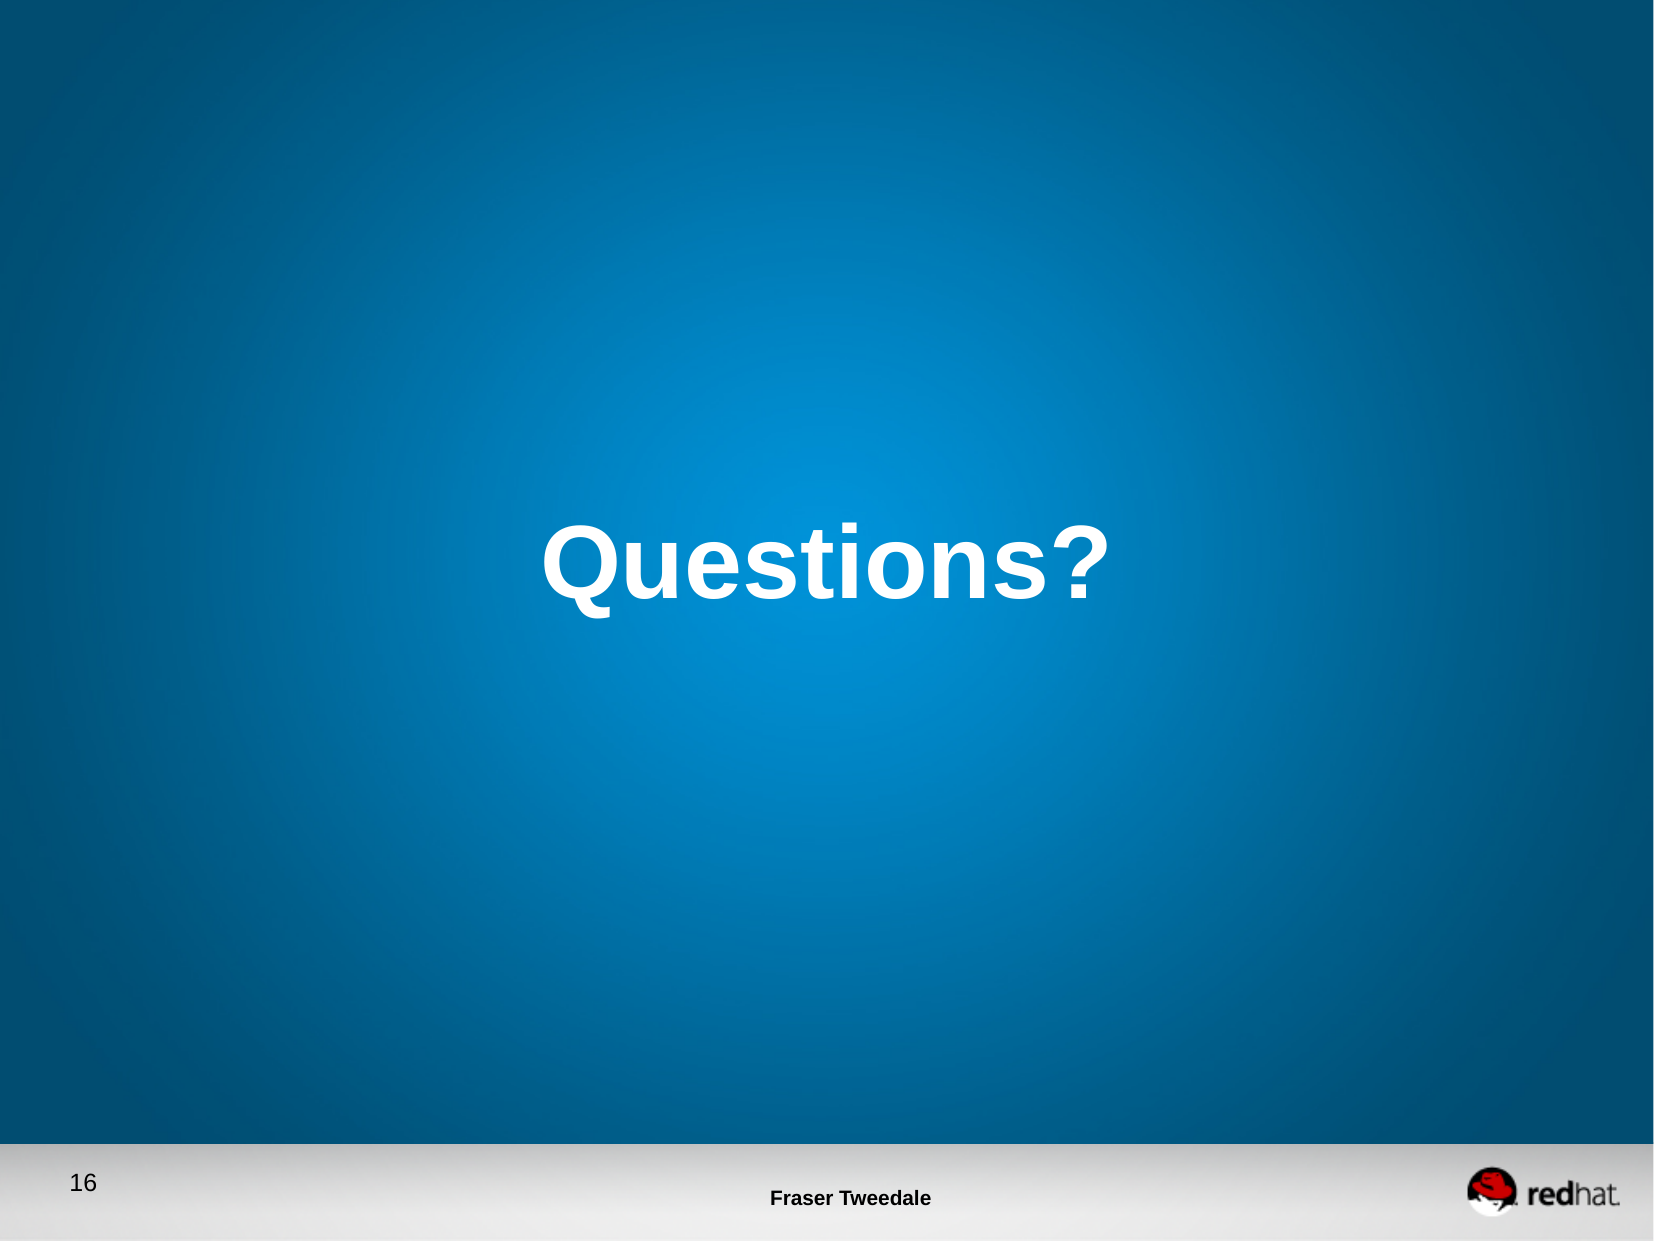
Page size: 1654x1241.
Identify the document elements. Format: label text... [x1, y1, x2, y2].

picture [0, 1145, 1654, 1241]
title Questions? [82, 262, 1571, 862]
